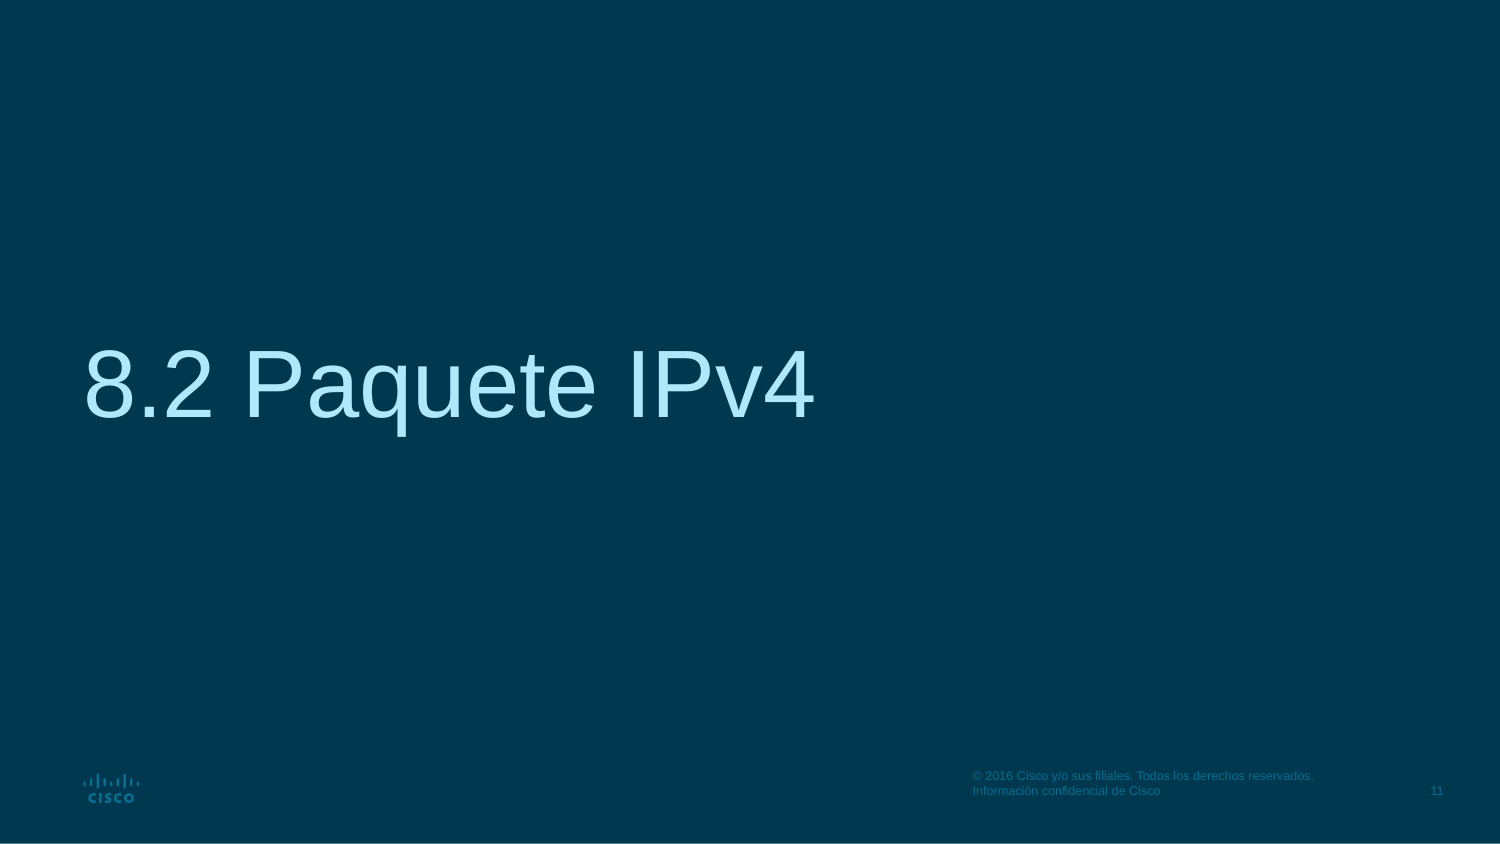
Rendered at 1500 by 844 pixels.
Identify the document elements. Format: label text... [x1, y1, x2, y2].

title 8.2 Paquete IPv4 [68, 150, 1315, 446]
